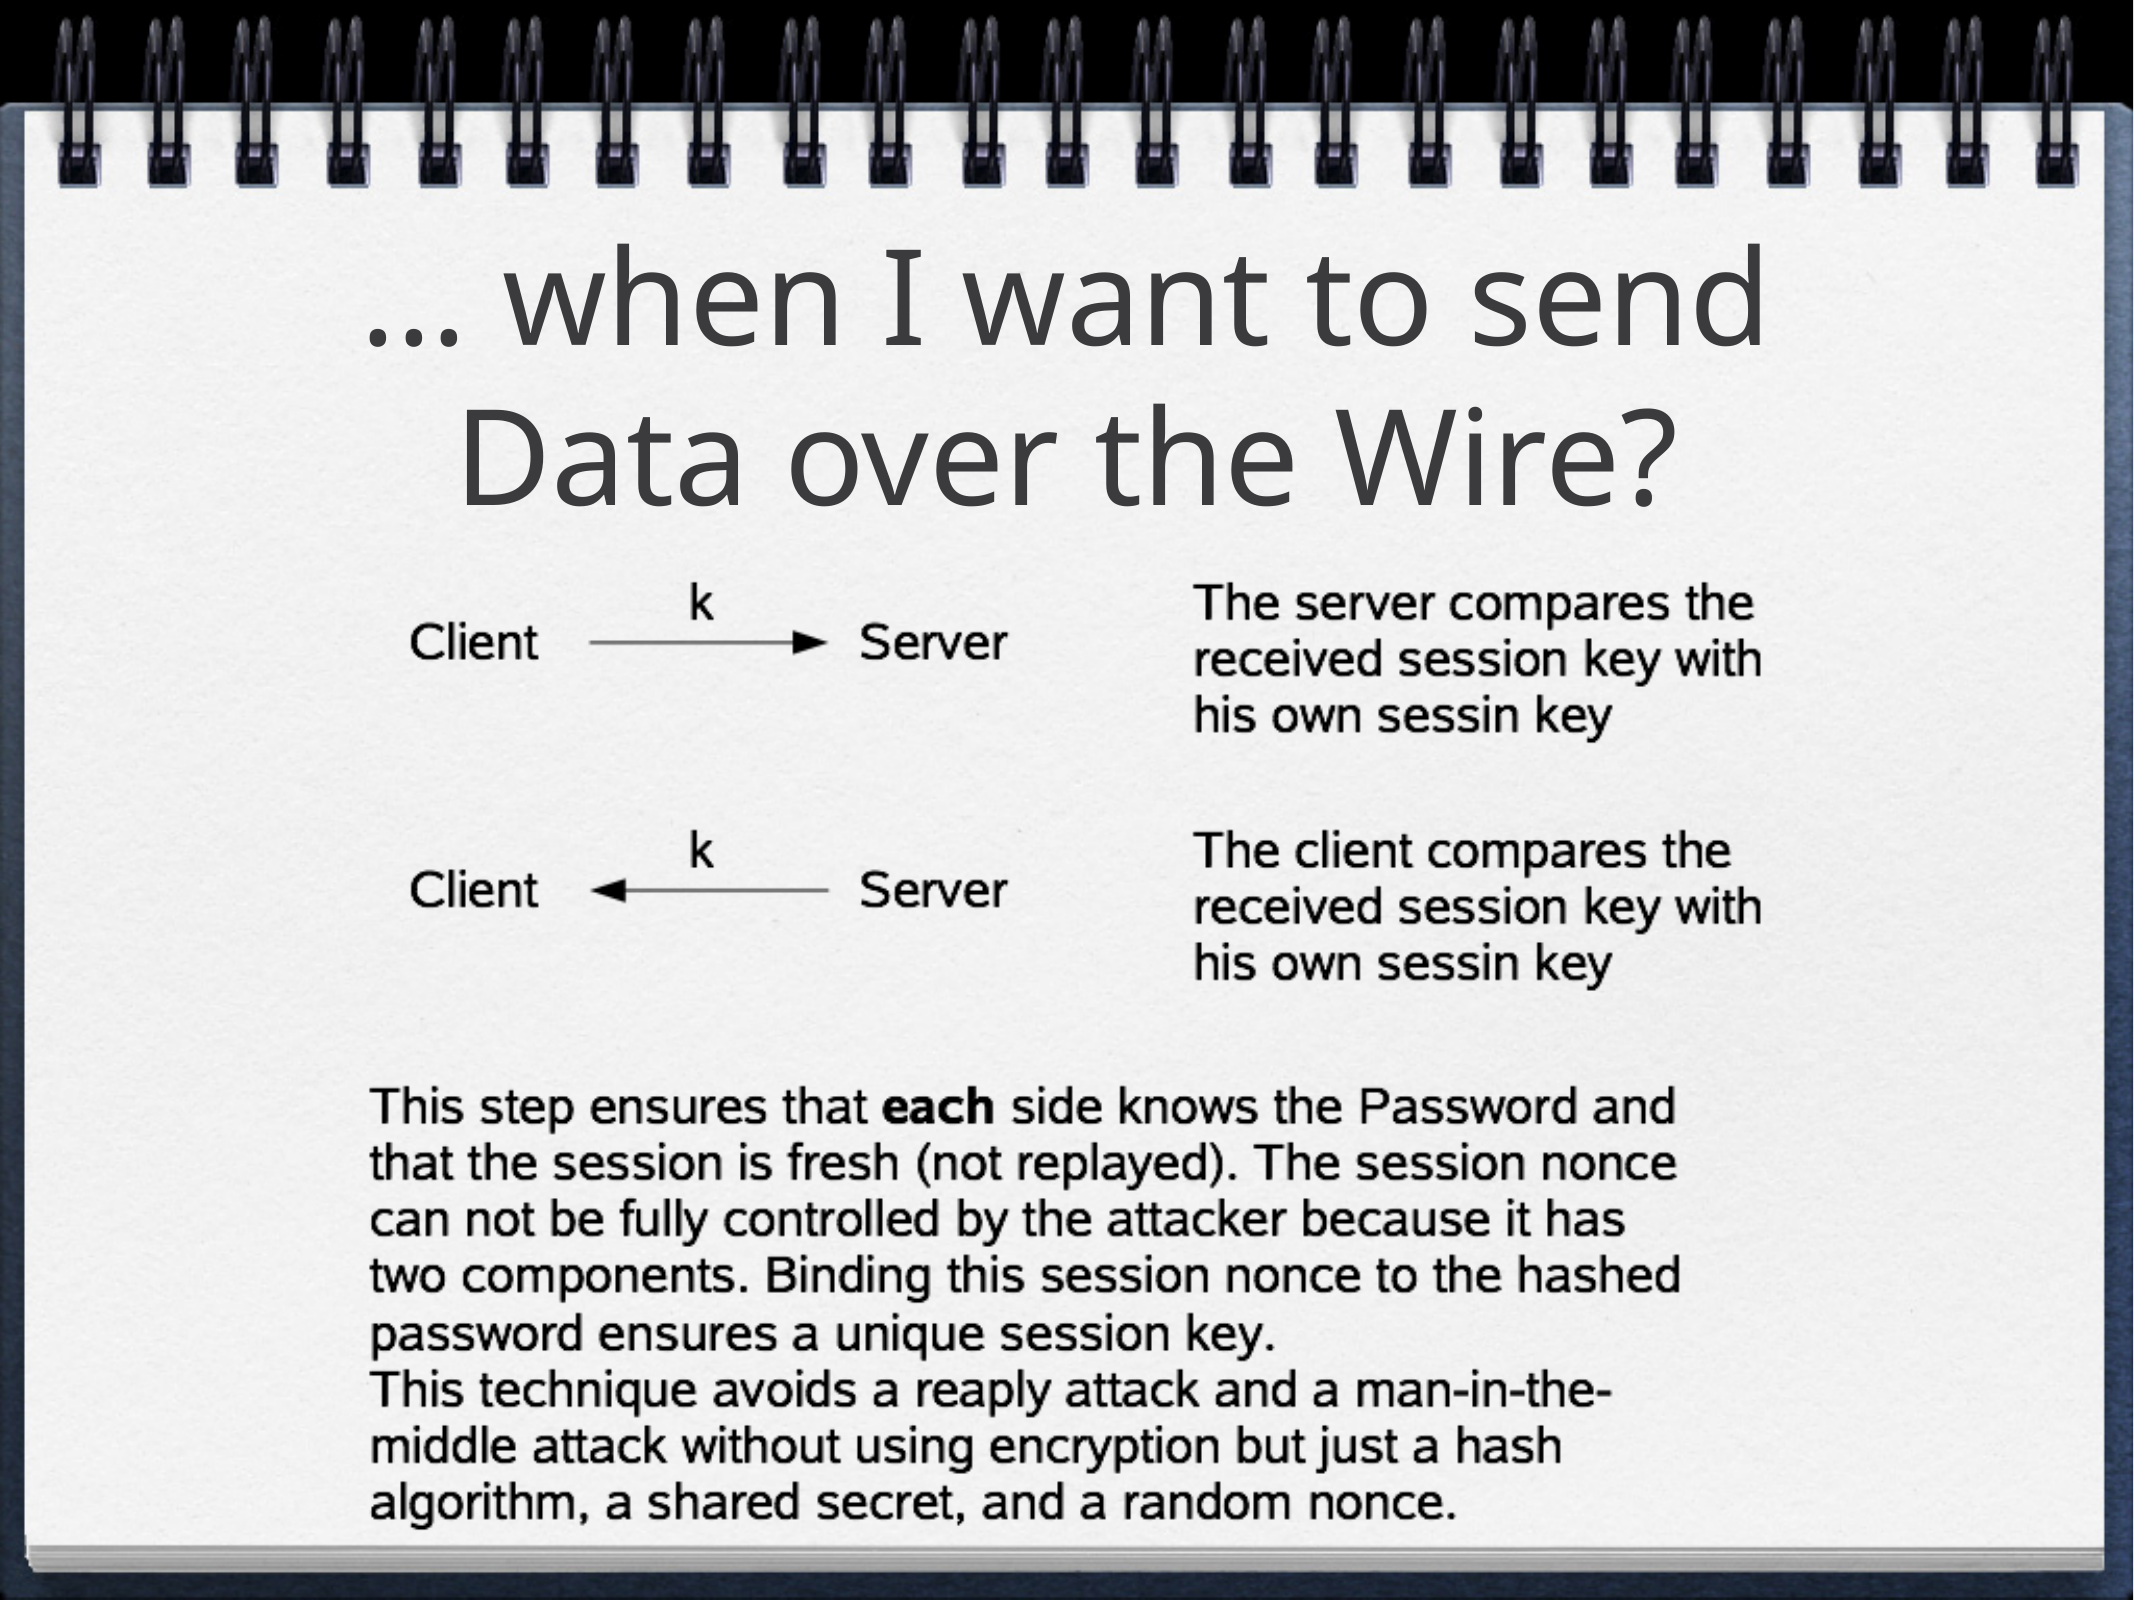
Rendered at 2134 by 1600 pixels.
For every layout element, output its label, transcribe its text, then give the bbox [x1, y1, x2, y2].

title ... when I want to send Data over the Wire? [306, 211, 1828, 532]
picture [0, 0, 2134, 1600]
